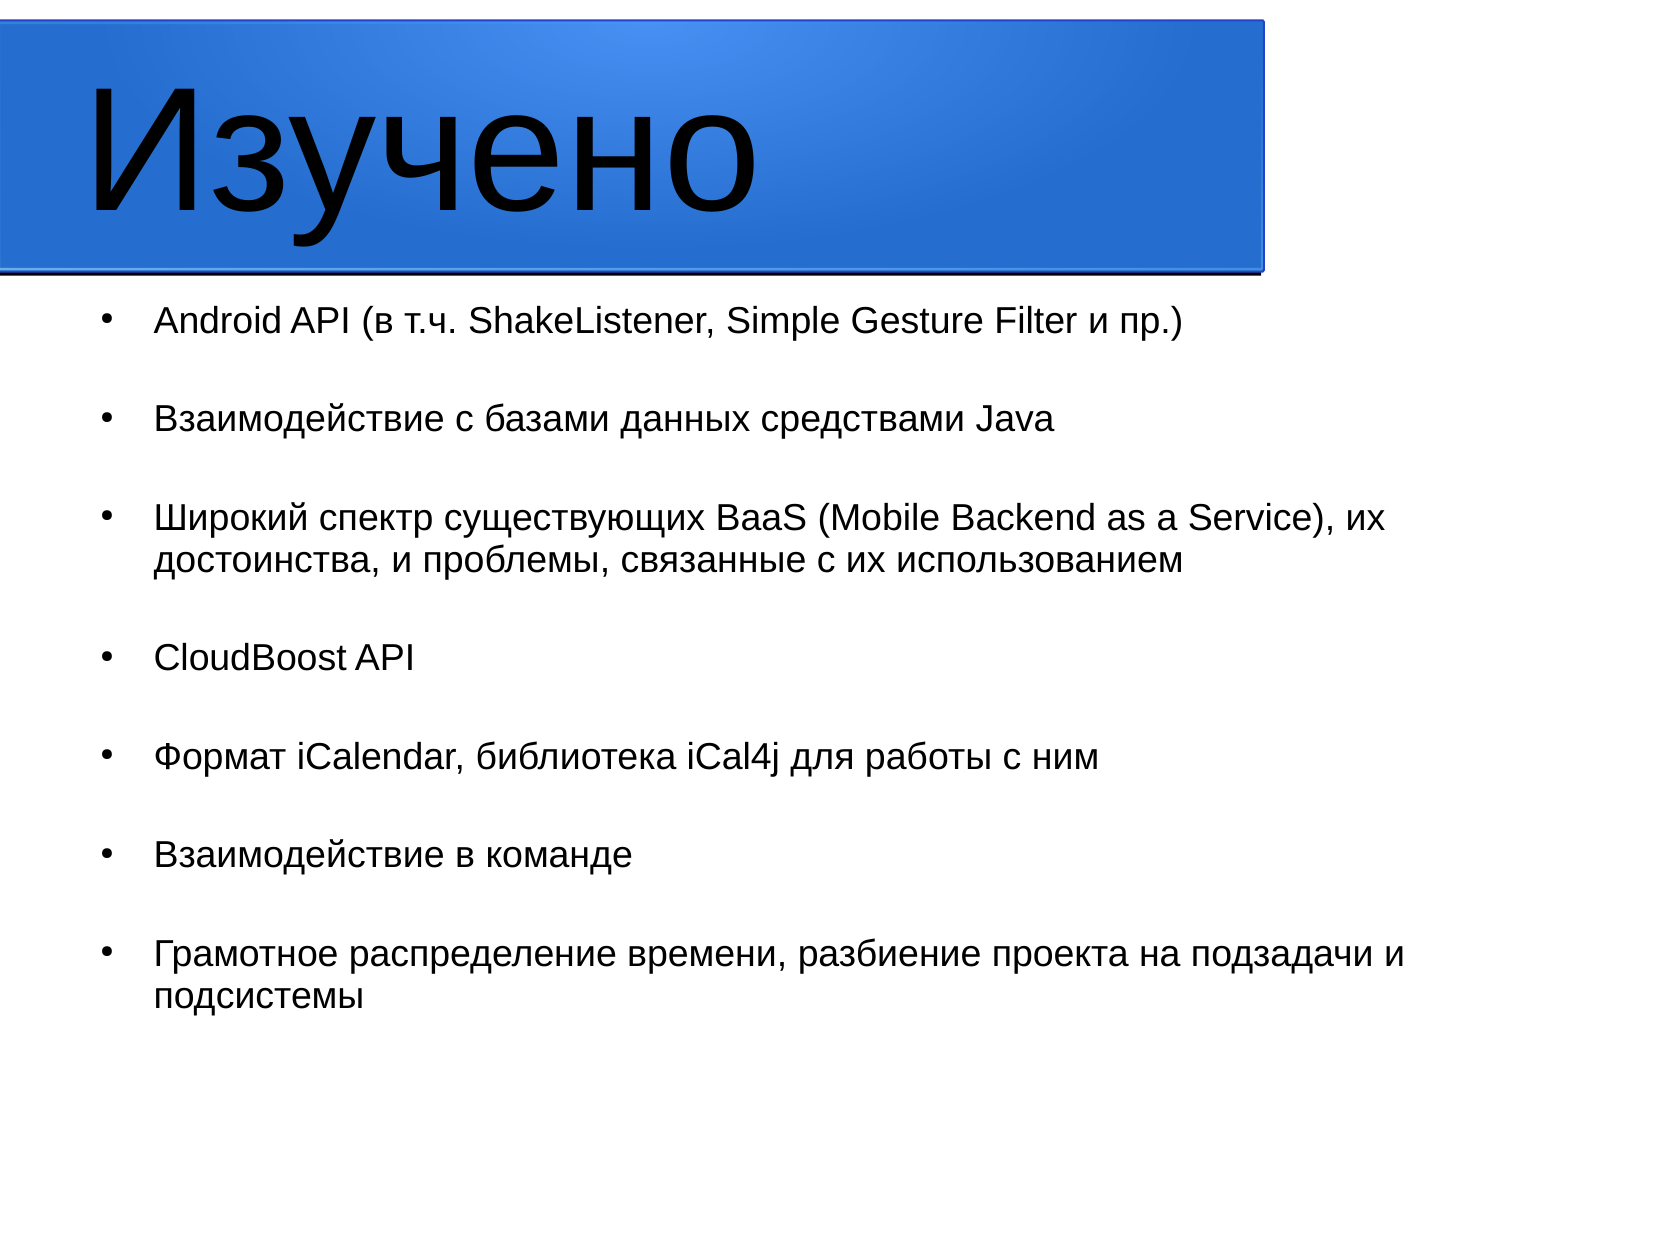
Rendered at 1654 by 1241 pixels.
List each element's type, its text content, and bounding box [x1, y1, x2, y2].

title Изучено [82, 47, 1235, 252]
list Android API (в т.ч. ShakeListener, Simple Gesture Filter и пр.) Взаимодействие с базами данных средствами Java Широкий спектр существующих BaaS (Mobile Backend as a Service), их достоинства, и проблемы, связанные с их использованием CloudBoost API Формат iCalendar, библиотека iCal4j для работы с ним Взаимодействие в команде Грамотное распределение времени, разбиение проекта на подзадачи и подсистемы [82, 299, 1571, 1019]
